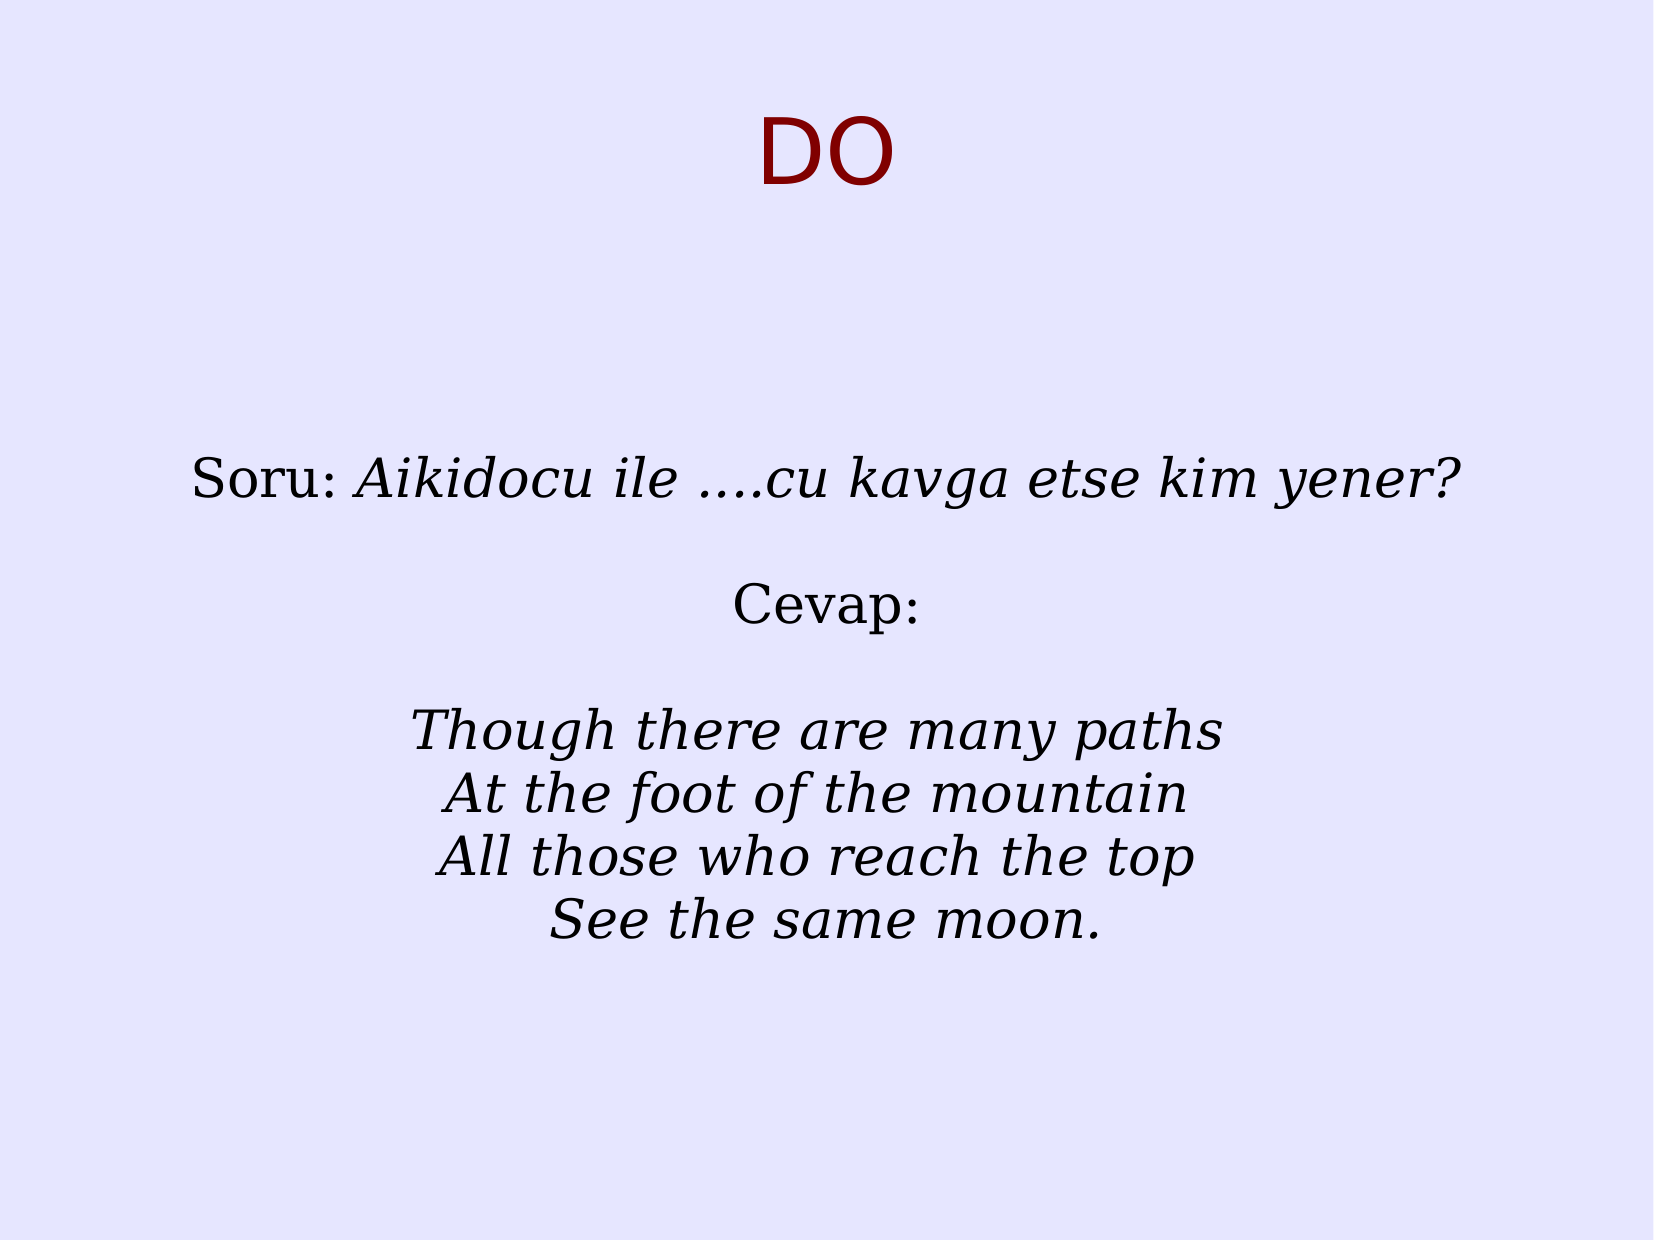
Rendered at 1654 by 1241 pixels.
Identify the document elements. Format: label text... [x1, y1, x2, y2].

title DO [82, 49, 1571, 257]
subtitle Soru: Aikidocu ile ....cu kavga etse kim yener? Cevap: Though there are many paths At the foot of the mountain All those who reach the top See the same moon. [82, 290, 1571, 1109]
